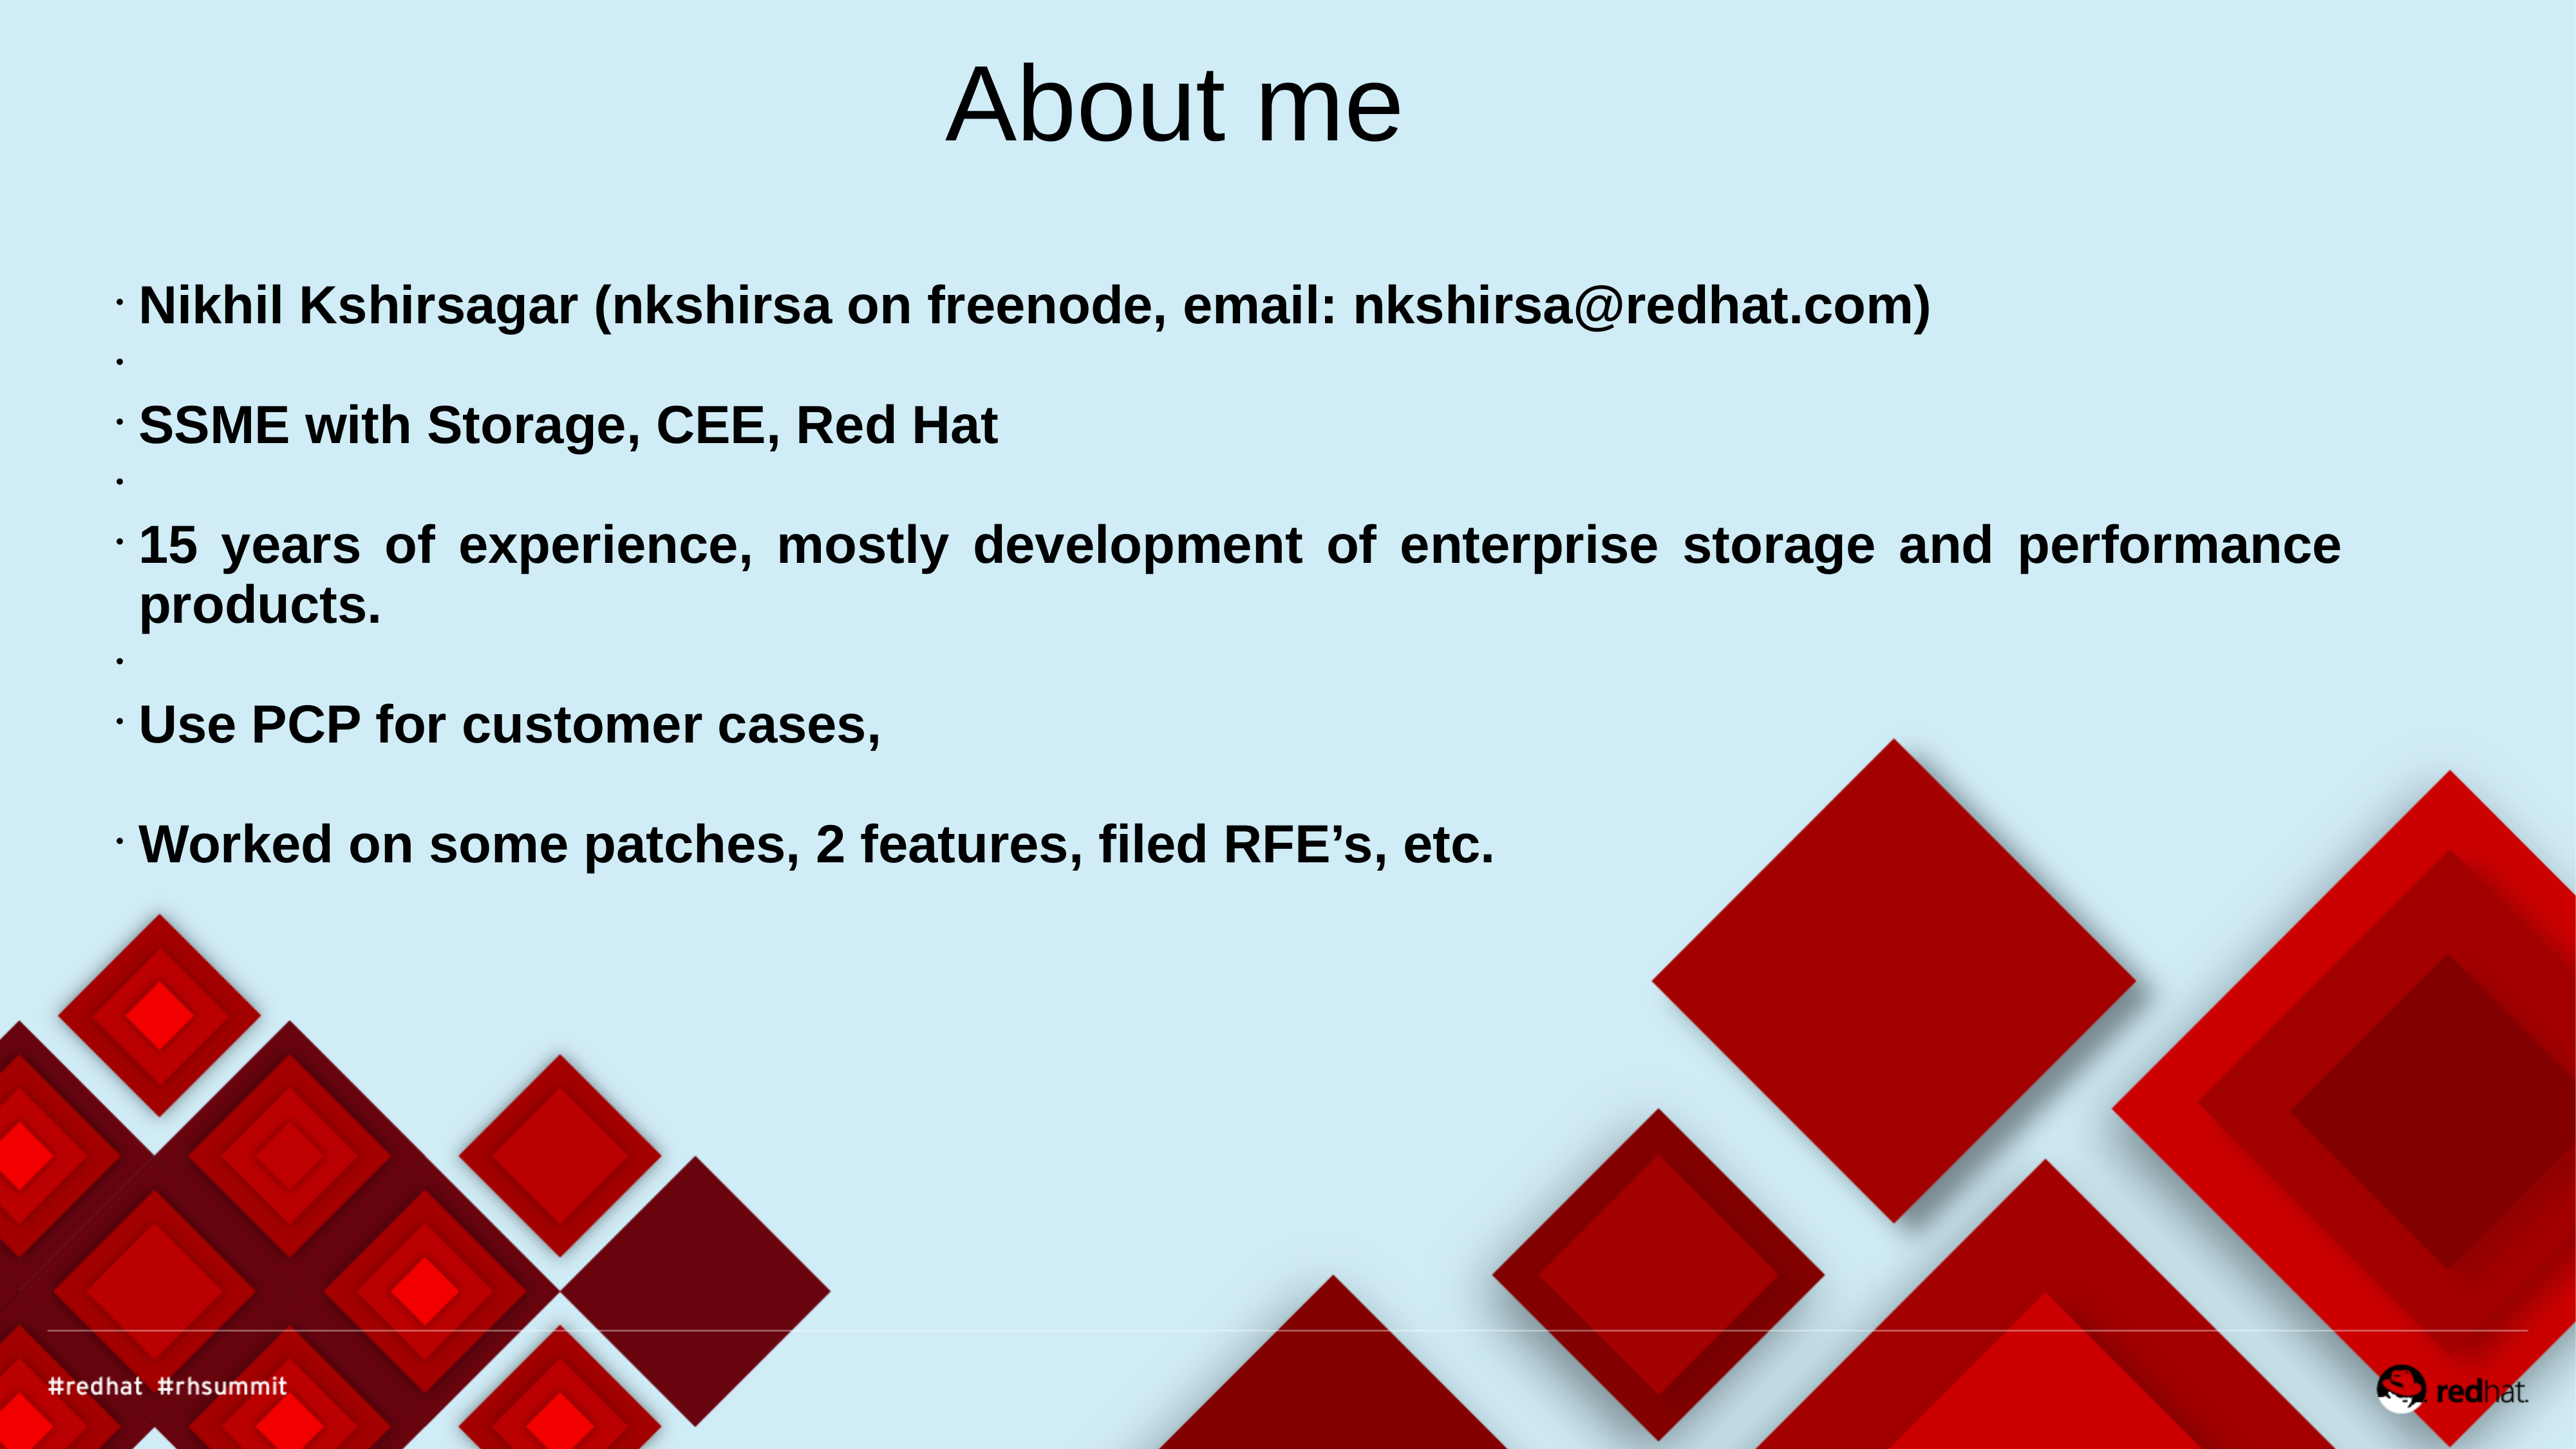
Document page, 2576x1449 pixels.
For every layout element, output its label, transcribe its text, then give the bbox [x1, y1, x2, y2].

text_box About me [251, 38, 2054, 178]
picture [0, 0, 2576, 1449]
text_box Nikhil Kshirsagar (nkshirsa on freenode, email: nkshirsa@redhat.com) SSME with Storage, CEE, Red Hat 15 years of experience, mostly development of enterprise storage and performance products. Use PCP for customer cases, Worked on some patches, 2 features, filed RFE’s, etc. [106, 270, 2353, 954]
